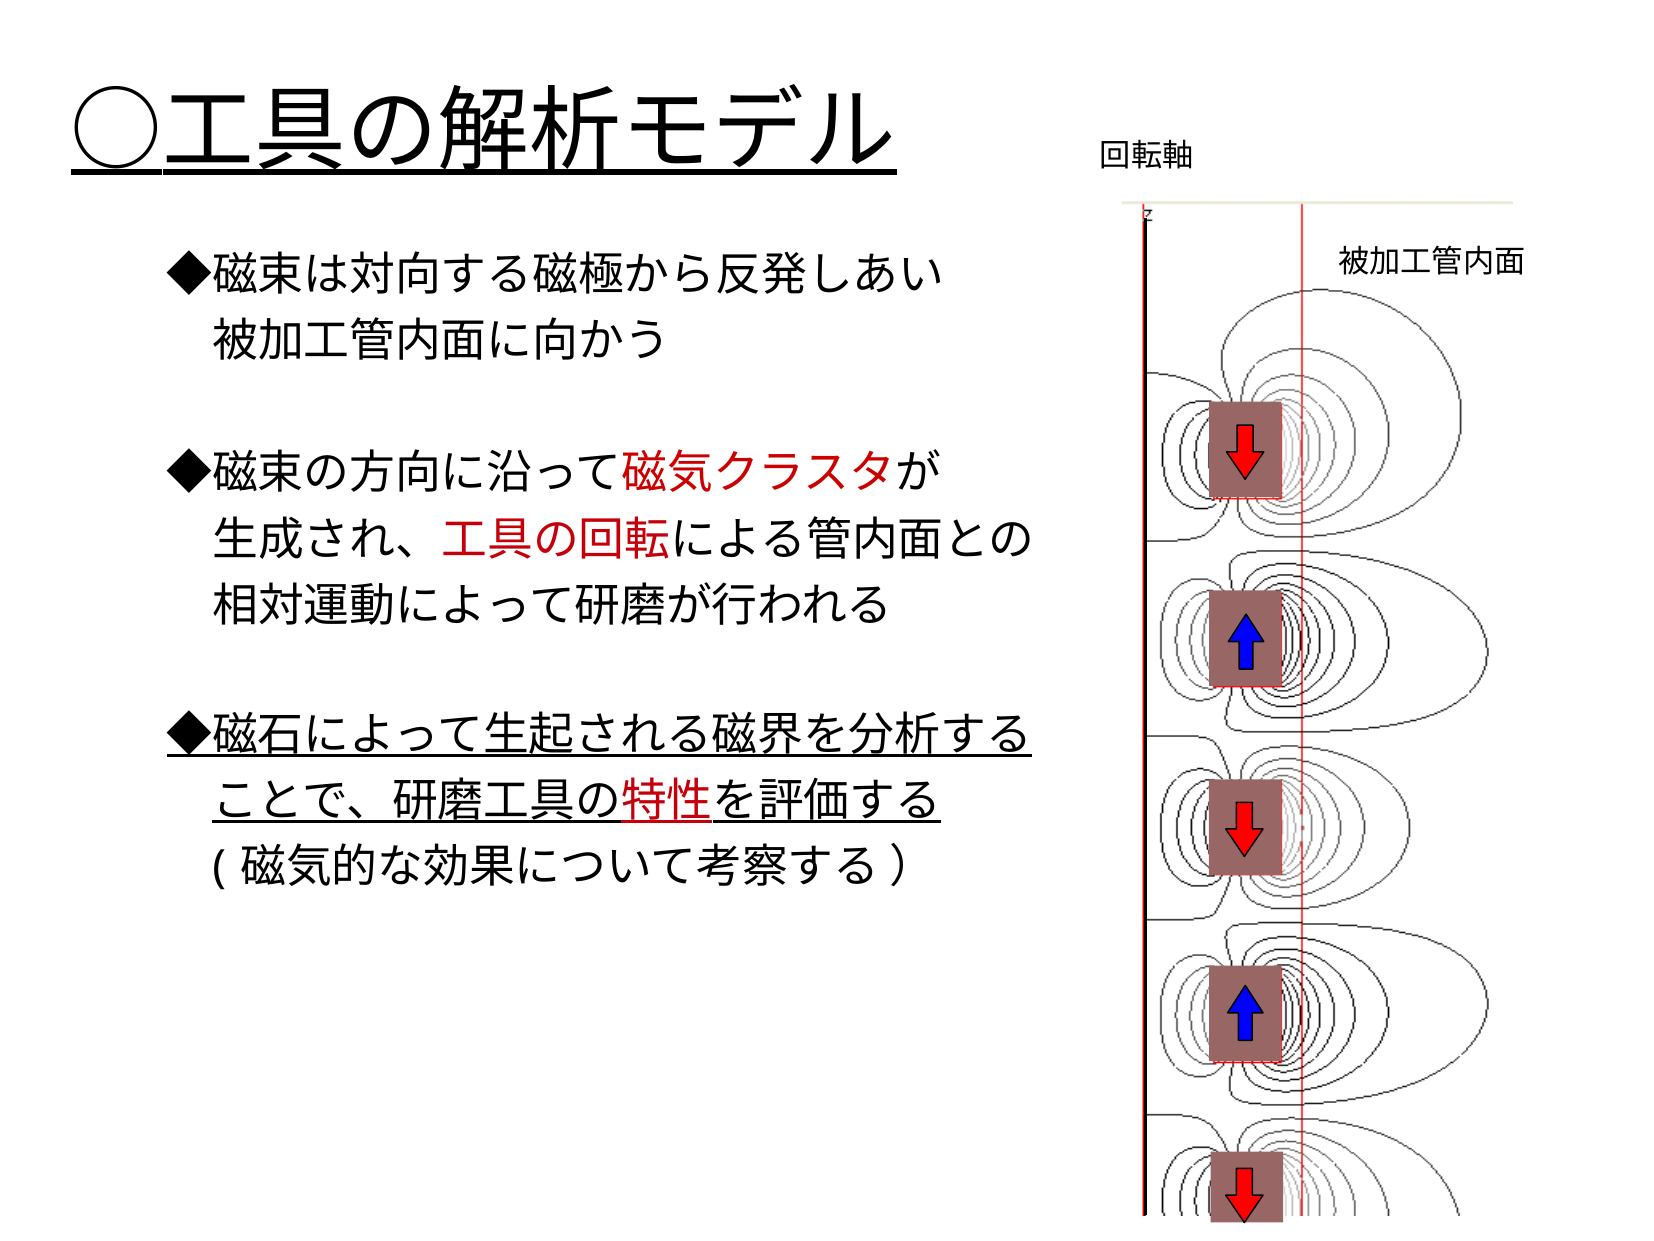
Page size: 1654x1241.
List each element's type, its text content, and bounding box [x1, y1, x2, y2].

text_box [1209, 401, 1282, 497]
picture [1122, 200, 1513, 1216]
list 回転軸 [1027, 130, 1195, 189]
text_box [1210, 1151, 1284, 1223]
list ◆磁束は対向する磁極から反発しあい 被加工管内面に向かう ◆磁束の方向に沿って磁気クラスタが 生成され、工具の回転による管内面との 相対運動によって研磨が行われる ◆磁石によって生起される磁界を分析する ことで、研磨工具の特性を評価する ( 磁気的な効果について考察する ） [166, 237, 1039, 1193]
list 被加工管内面 [1235, 236, 1558, 333]
title ○工具の解析モデル [70, 31, 1559, 213]
text_box [1209, 965, 1282, 1062]
text_box [1208, 779, 1282, 875]
text_box [1209, 590, 1282, 686]
